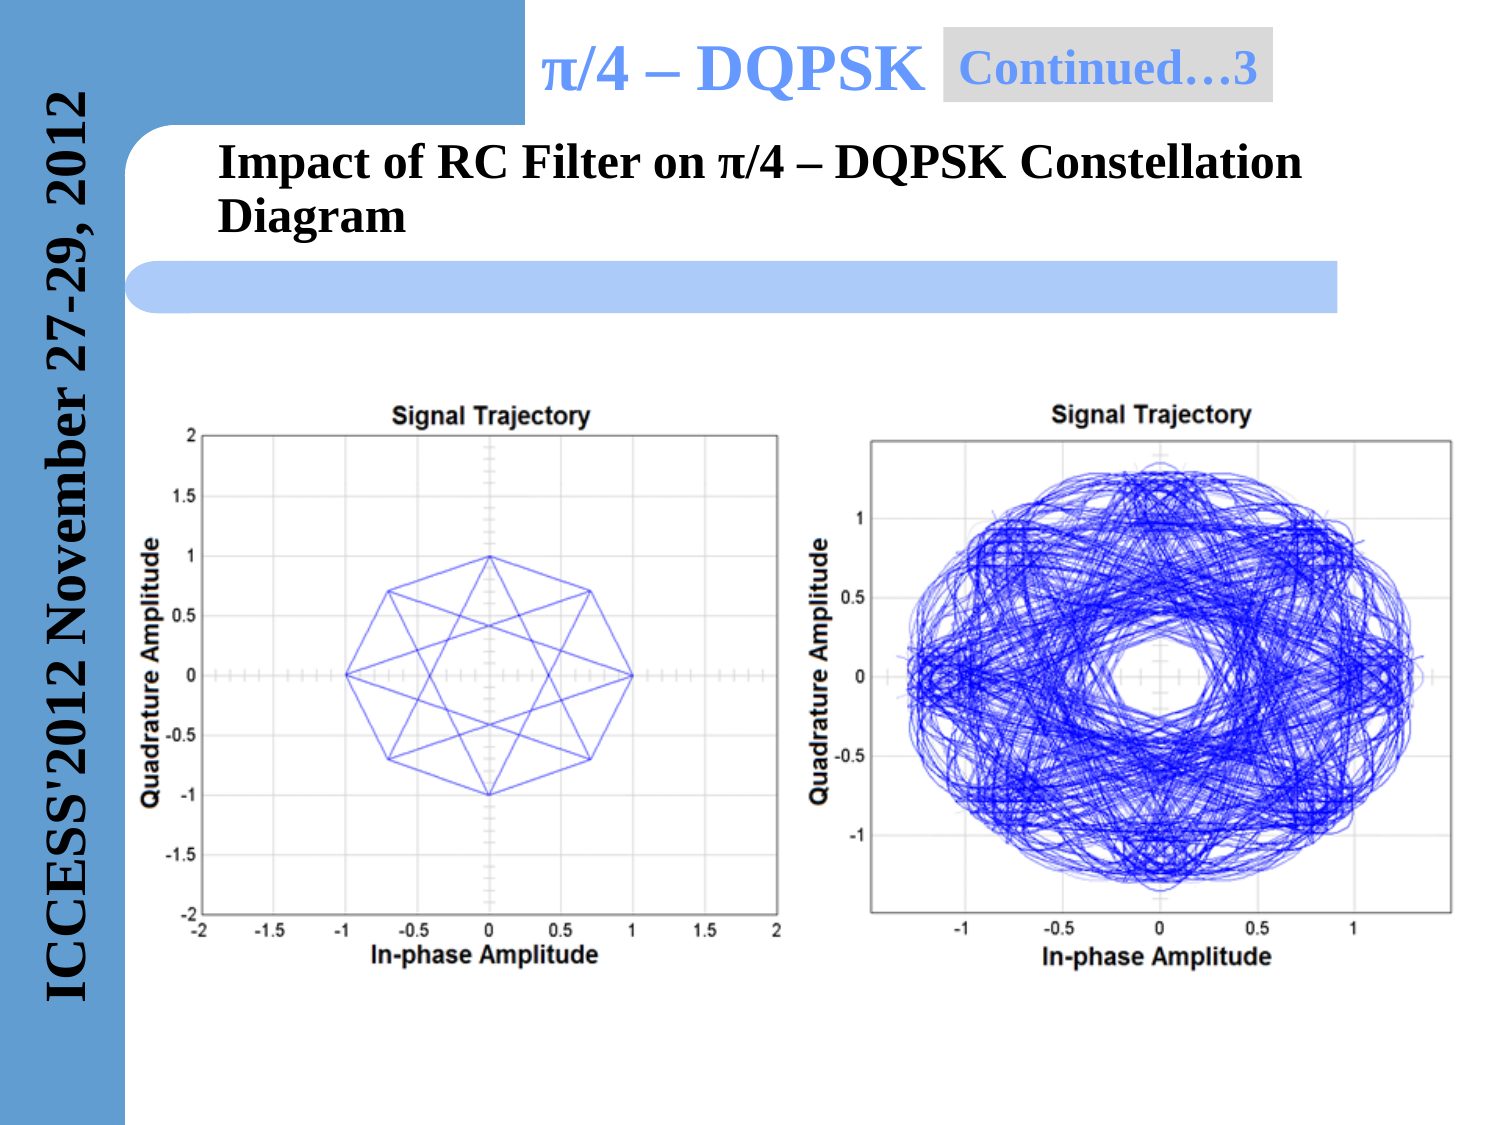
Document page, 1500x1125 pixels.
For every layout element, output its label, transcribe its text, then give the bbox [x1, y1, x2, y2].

picture [135, 390, 1469, 984]
title Impact of RC Filter on π/4 – DQPSK Constellation Diagram [202, 137, 1413, 251]
text_box Continued…3 [943, 27, 1273, 103]
text_box π/4 – DQPSK [526, 16, 942, 112]
